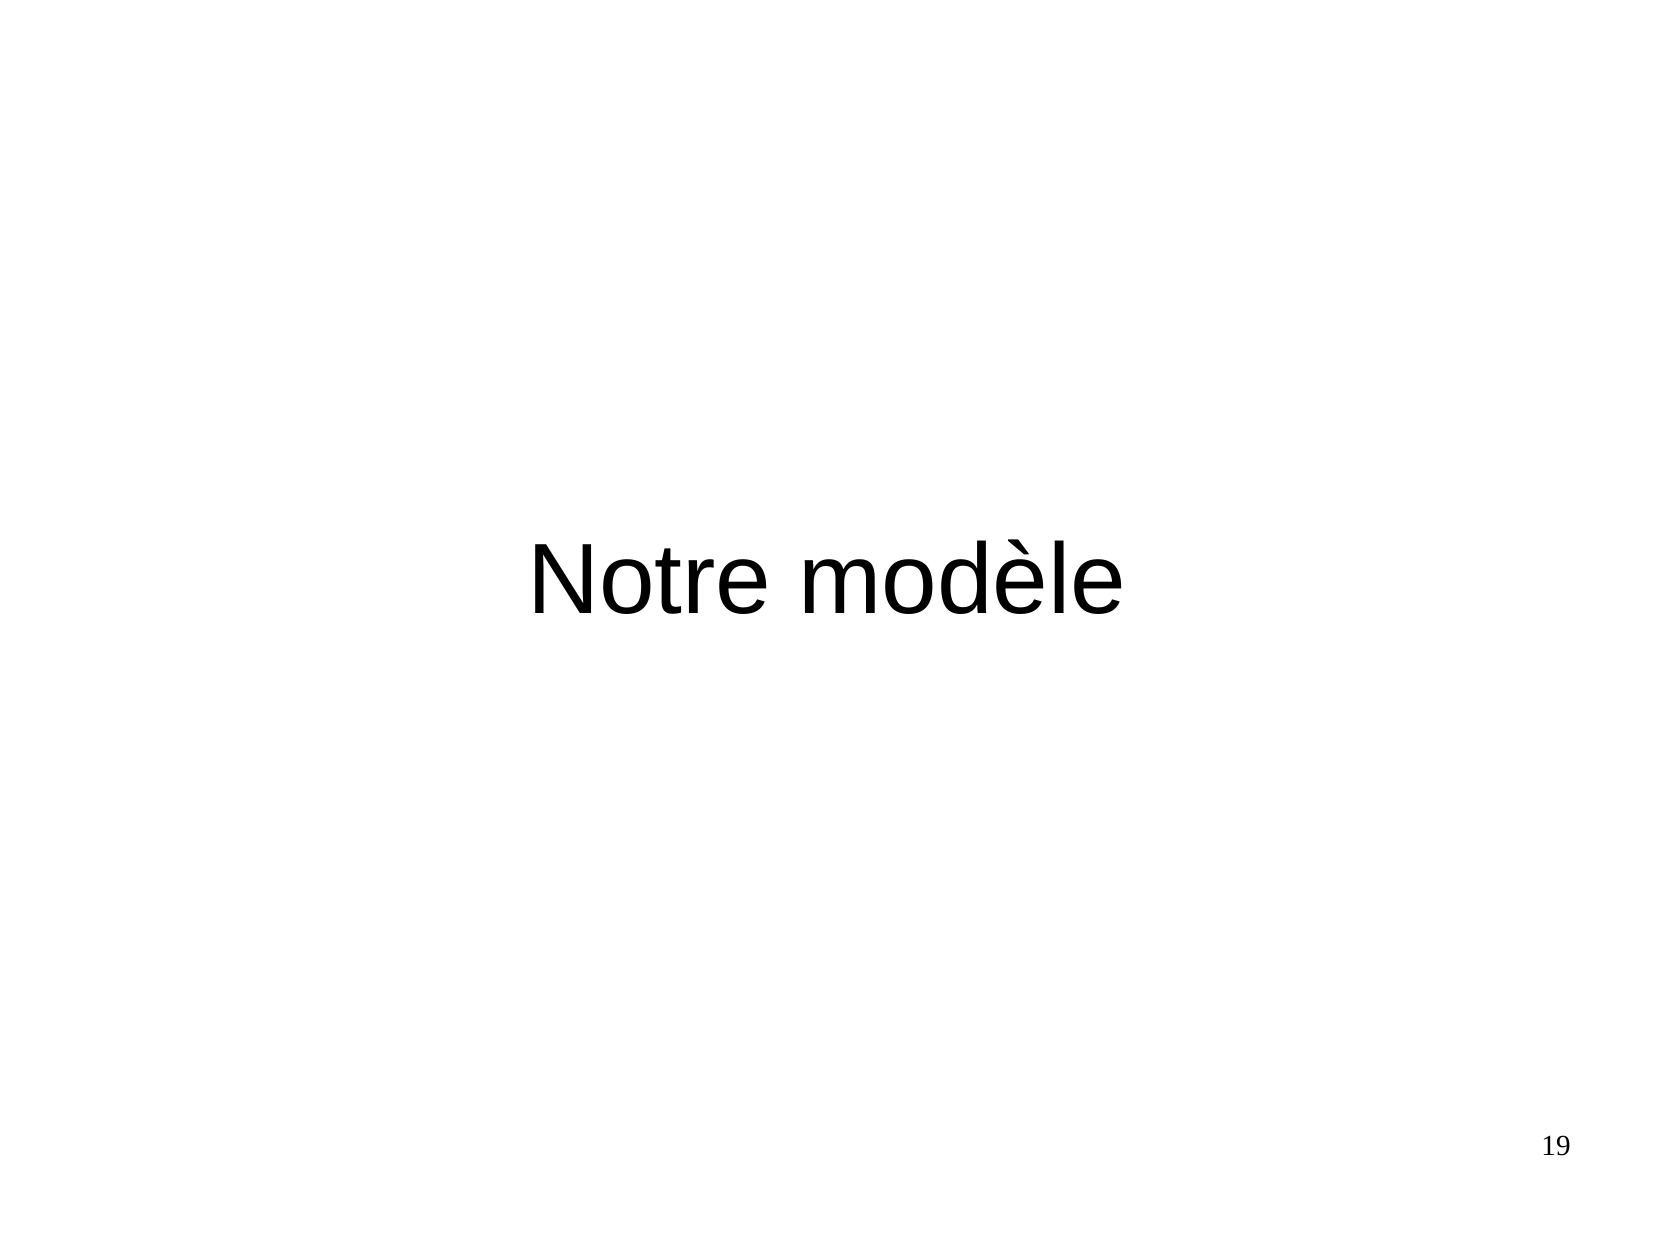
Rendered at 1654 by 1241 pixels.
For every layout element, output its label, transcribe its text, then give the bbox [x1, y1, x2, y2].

subtitle Notre modèle [82, 49, 1571, 1109]
